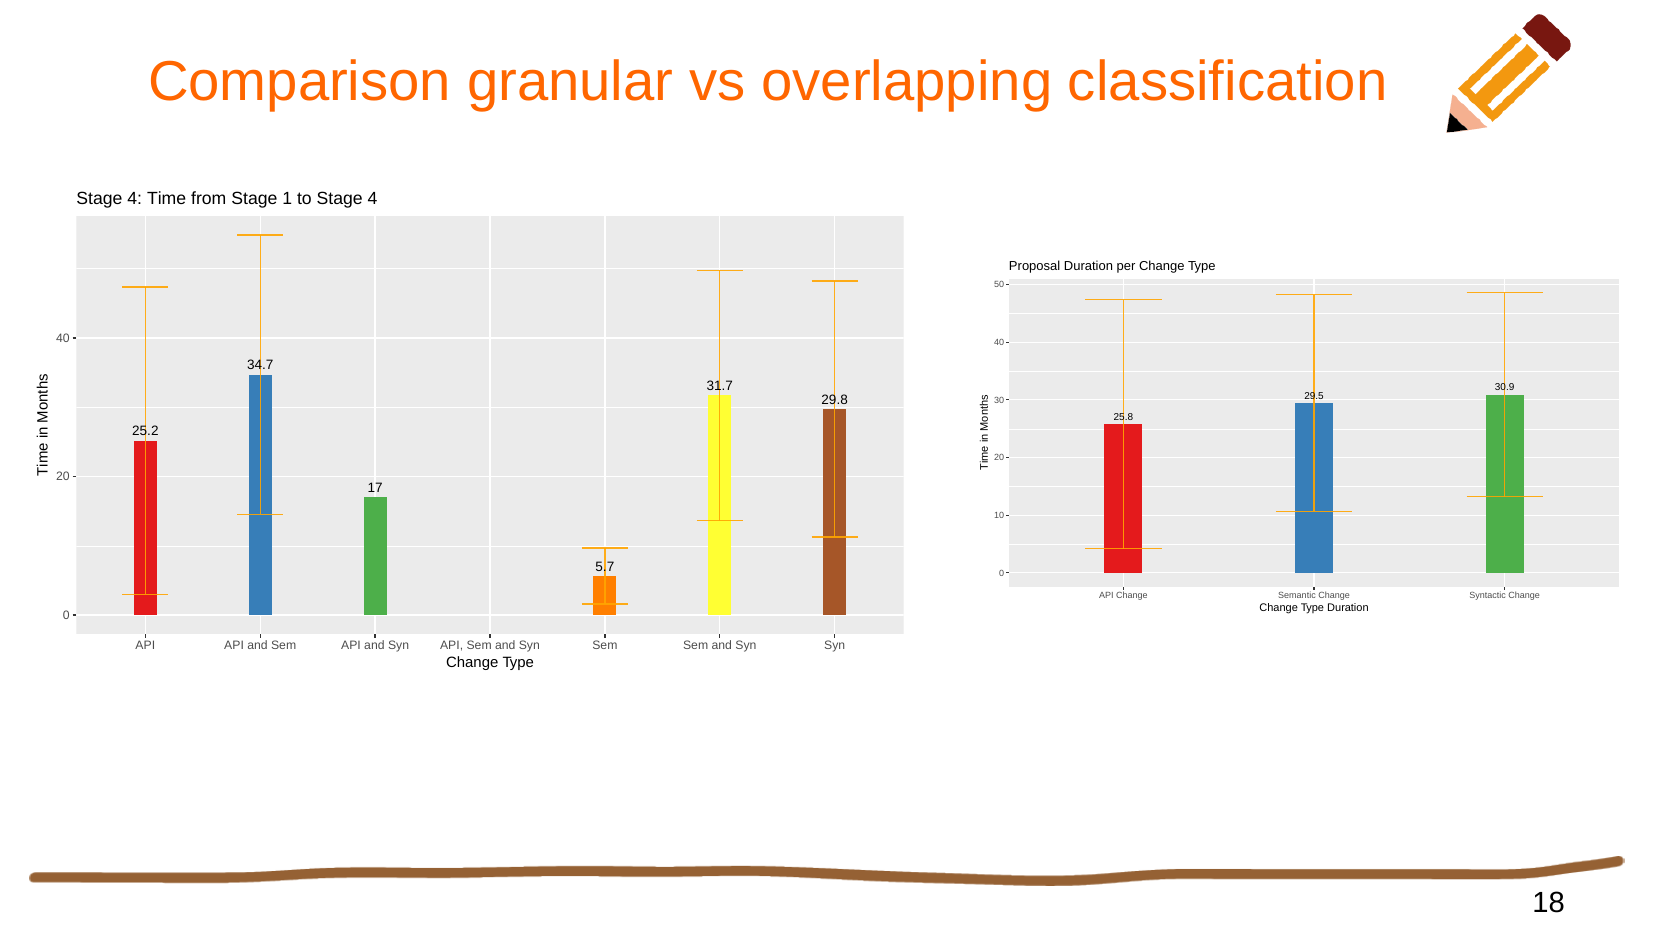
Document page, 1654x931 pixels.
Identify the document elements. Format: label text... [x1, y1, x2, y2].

title Comparison granular vs overlapping classification [88, 29, 1447, 133]
picture [1446, 14, 1571, 133]
picture [29, 185, 911, 680]
picture [29, 856, 1625, 886]
picture [974, 255, 1625, 621]
